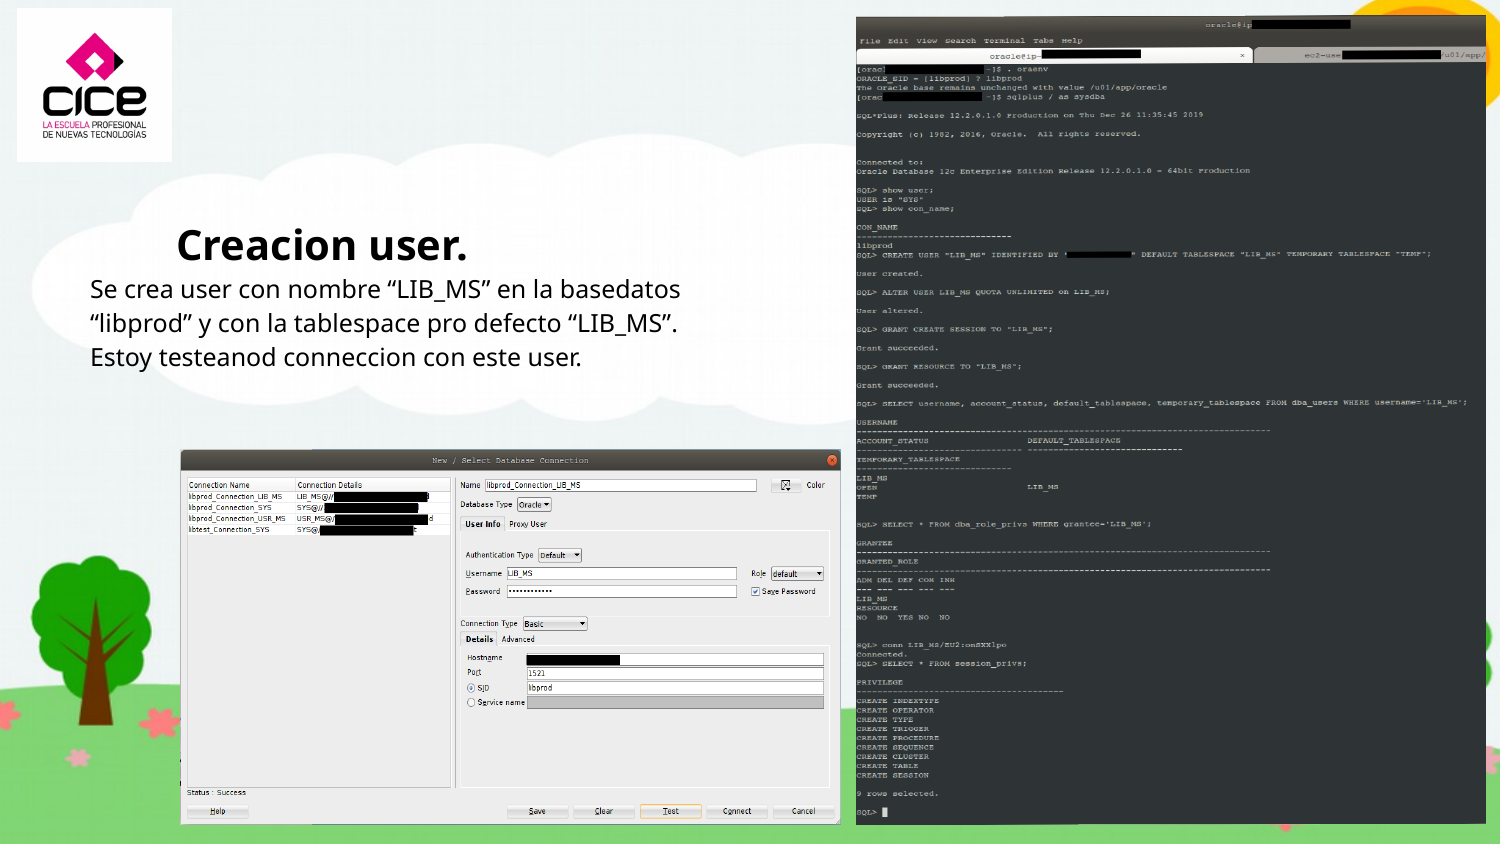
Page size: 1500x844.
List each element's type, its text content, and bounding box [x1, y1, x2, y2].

title Creacion user. Se crea user con nombre “LIB_MS” en la basedatos “libprod” y con la tablespace pro defecto “LIB_MS”. Estoy testeanod conneccion con este user. [90, 195, 723, 395]
picture [0, 0, 1500, 844]
